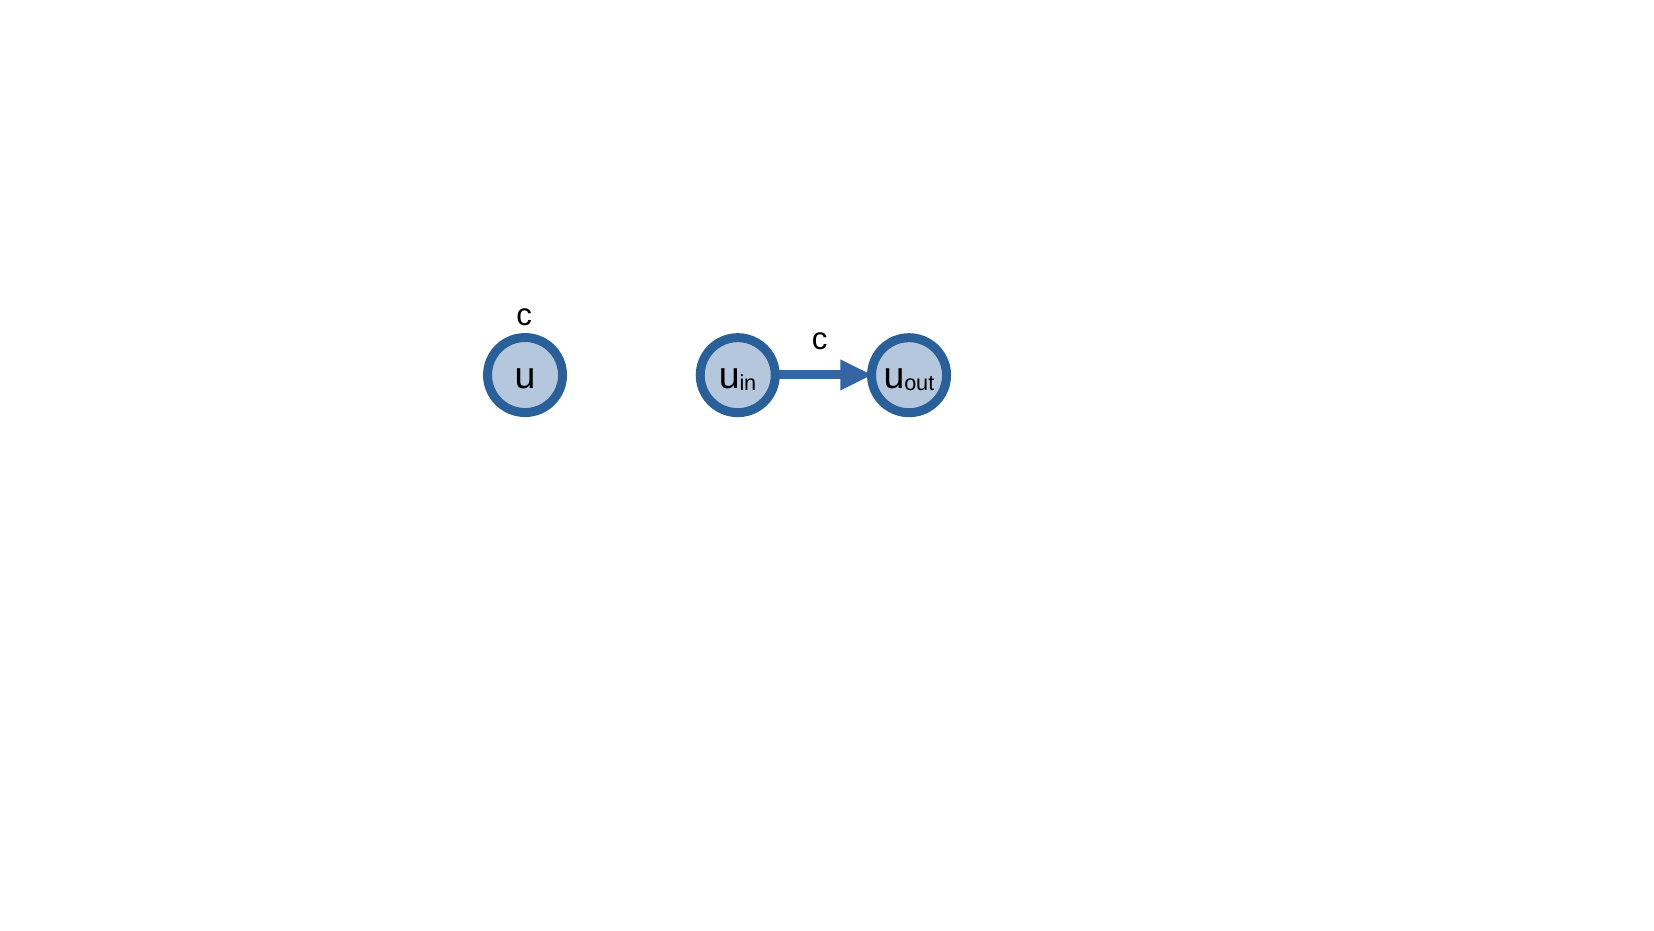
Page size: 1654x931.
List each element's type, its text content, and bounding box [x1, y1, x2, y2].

text_box uout [871, 337, 947, 413]
text_box uin [700, 337, 776, 413]
text_box u [487, 340, 563, 413]
text_box c [797, 313, 845, 364]
text_box c [501, 290, 549, 340]
